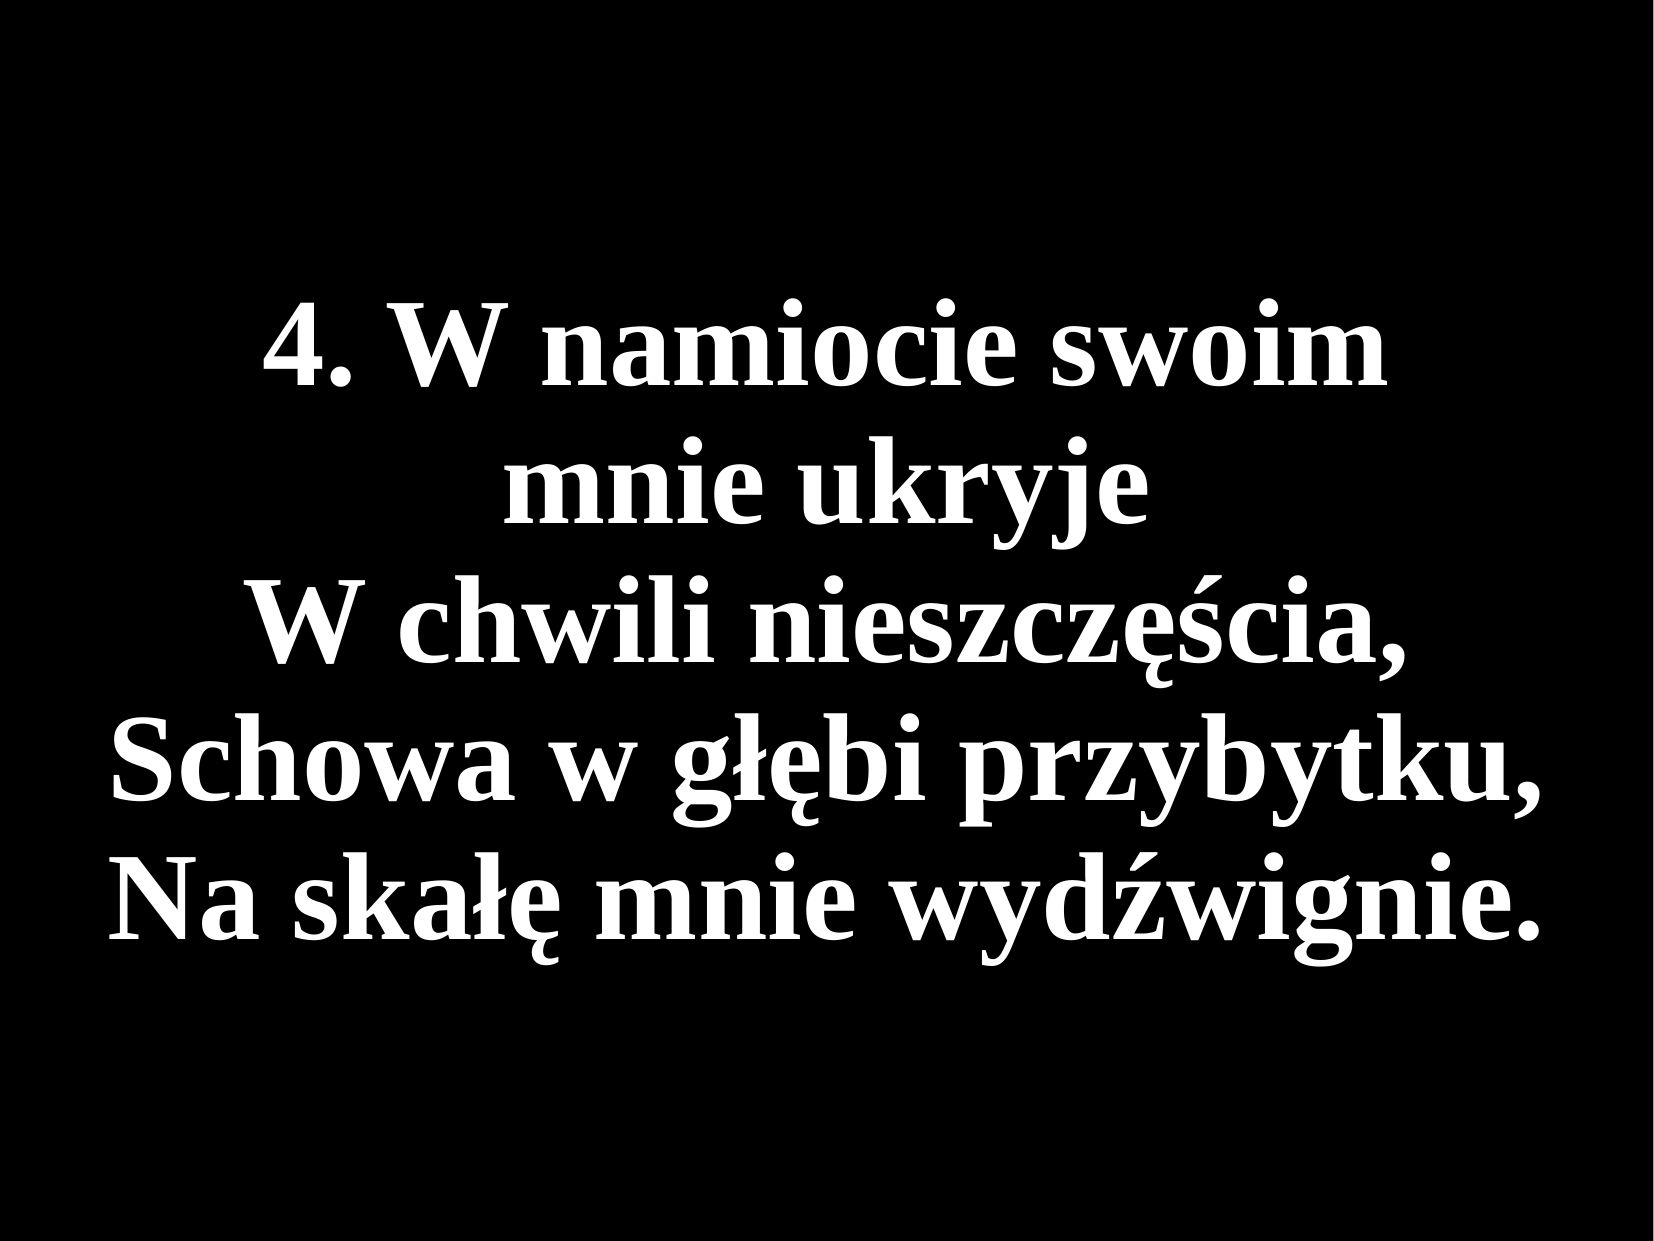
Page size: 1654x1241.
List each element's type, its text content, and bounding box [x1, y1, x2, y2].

title 4. W namiocie swoim mnie ukryje W chwili nieszczęścia, Schowa w głębi przybytku, Na skałę mnie wydźwignie. [0, 0, 1654, 1241]
